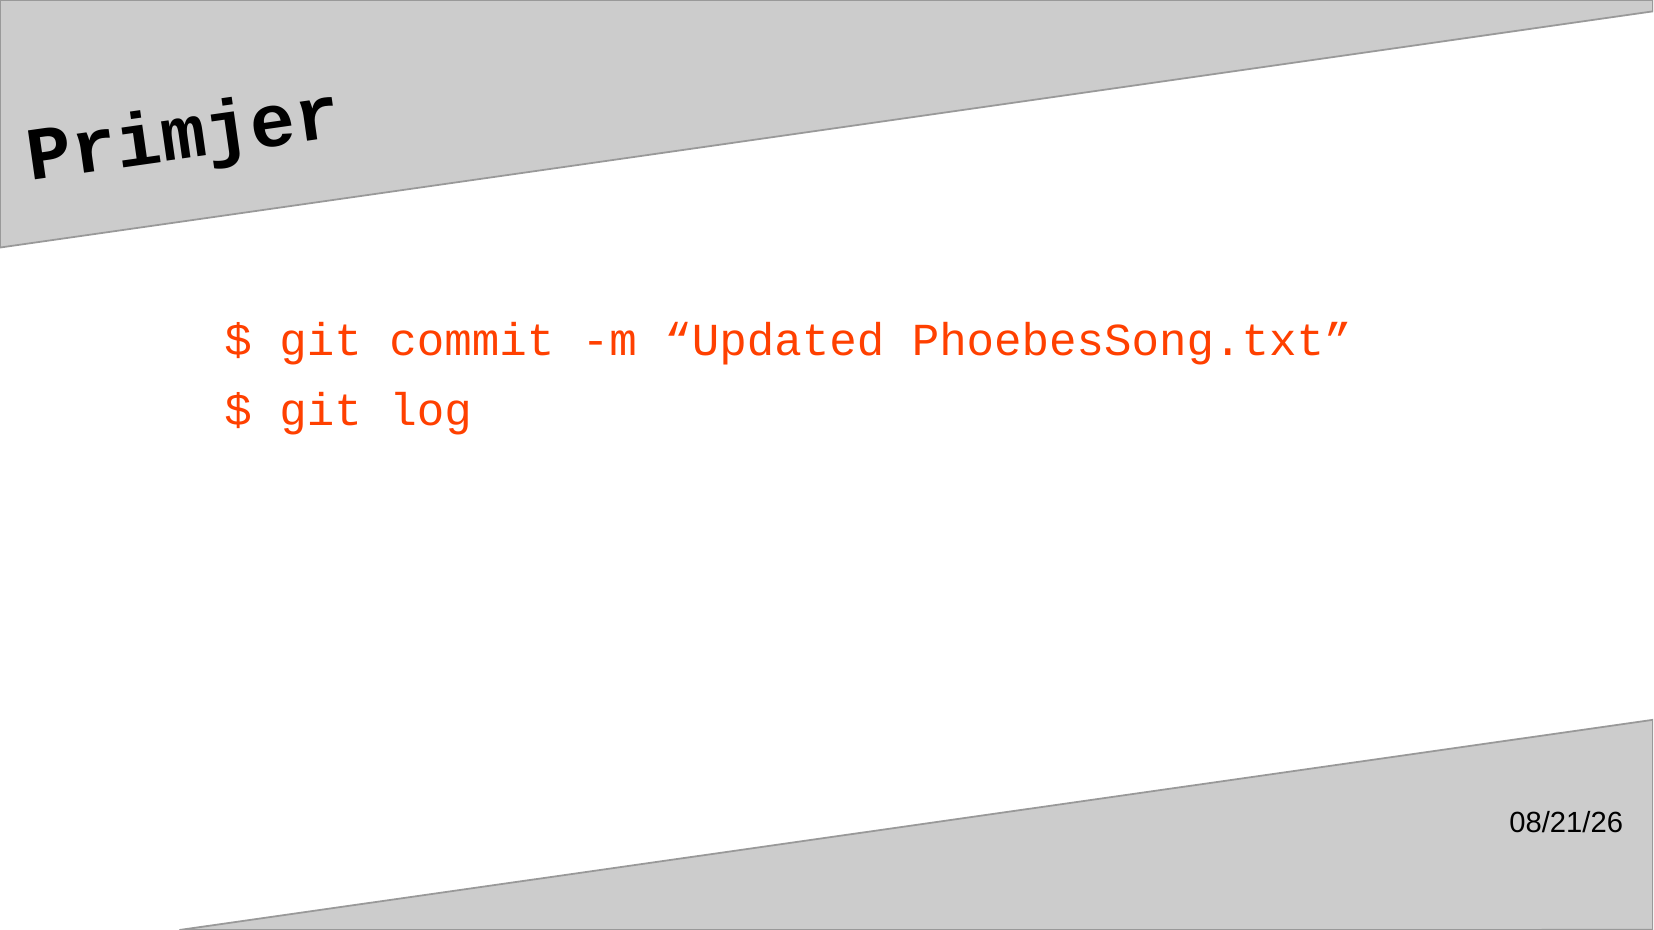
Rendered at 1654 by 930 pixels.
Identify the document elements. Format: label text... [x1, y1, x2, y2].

title Primjer [16, 0, 1501, 239]
list $ git commit -m “Updated PhoebesSong.txt” $ git log [82, 248, 1538, 788]
